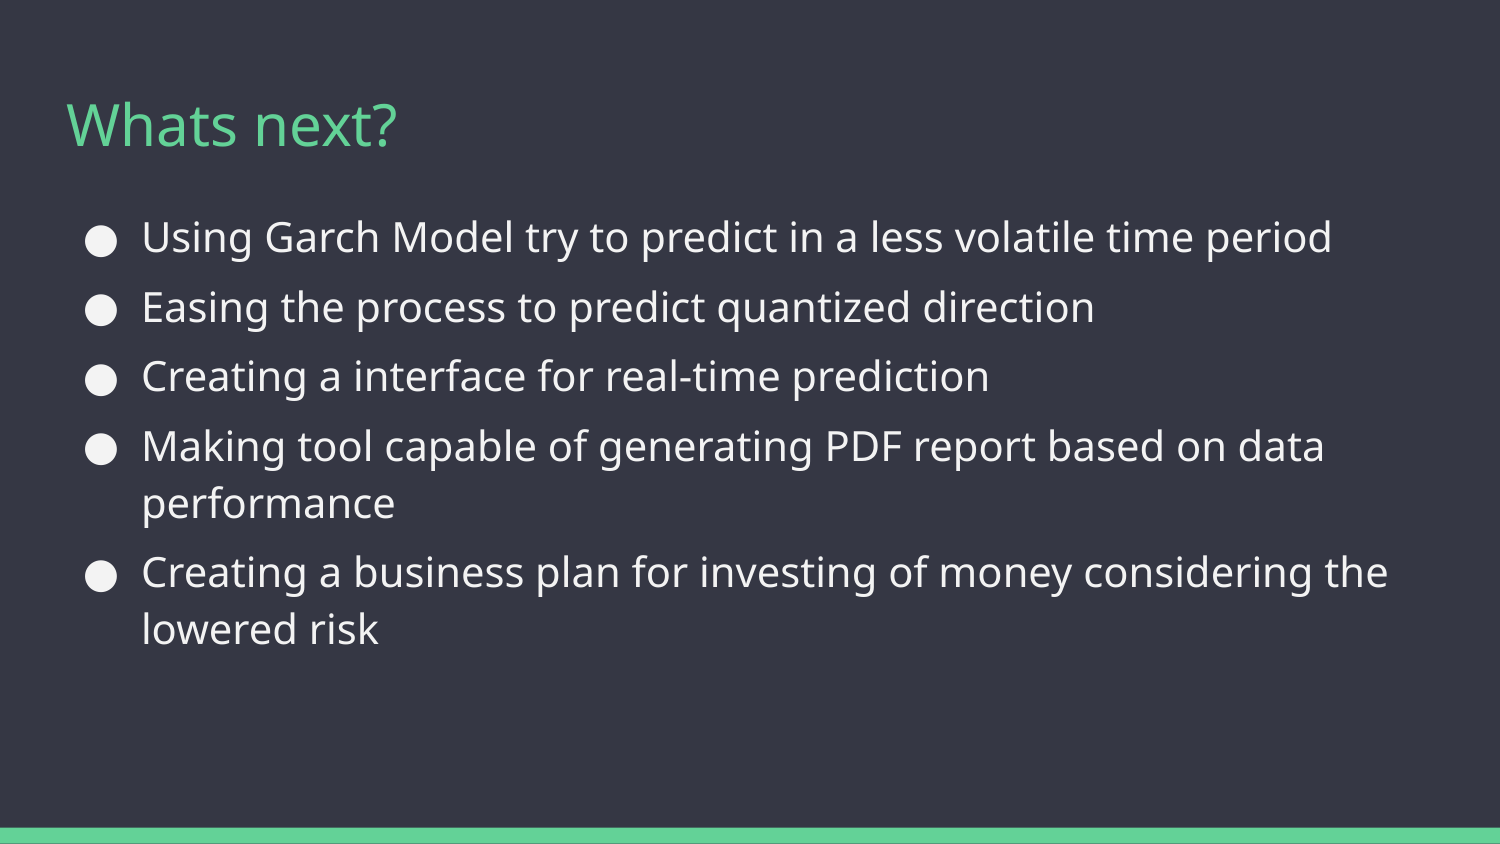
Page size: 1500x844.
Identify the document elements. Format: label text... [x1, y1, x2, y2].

title Whats next? [51, 72, 1449, 167]
list Using Garch Model try to predict in a less volatile time period Easing the process to predict quantized direction Creating a interface for real-time prediction Making tool capable of generating PDF report based on data performance Creating a business plan for investing of money considering the lowered risk [51, 189, 1449, 750]
